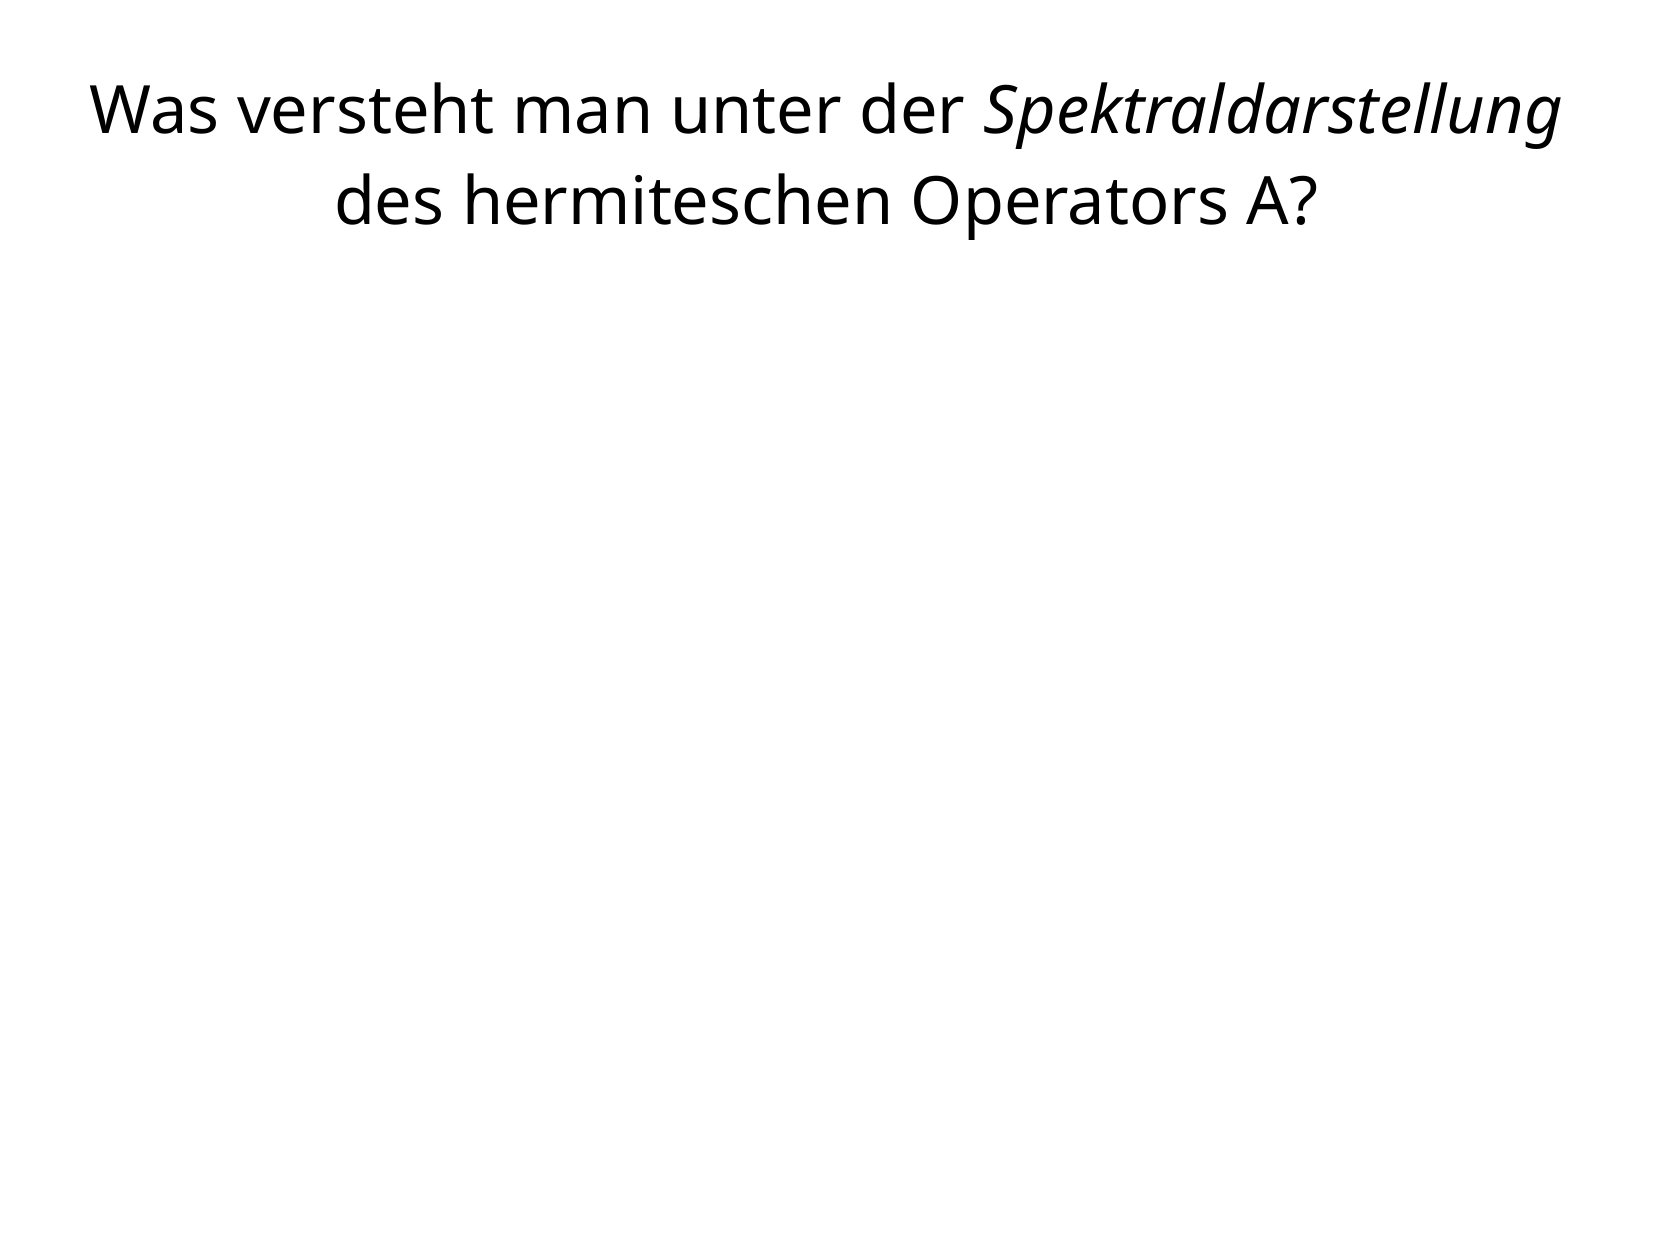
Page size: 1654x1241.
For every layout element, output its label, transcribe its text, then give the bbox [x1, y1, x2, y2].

title Was versteht man unter der Spektraldarstellung des hermiteschen Operators A? [82, 49, 1571, 257]
